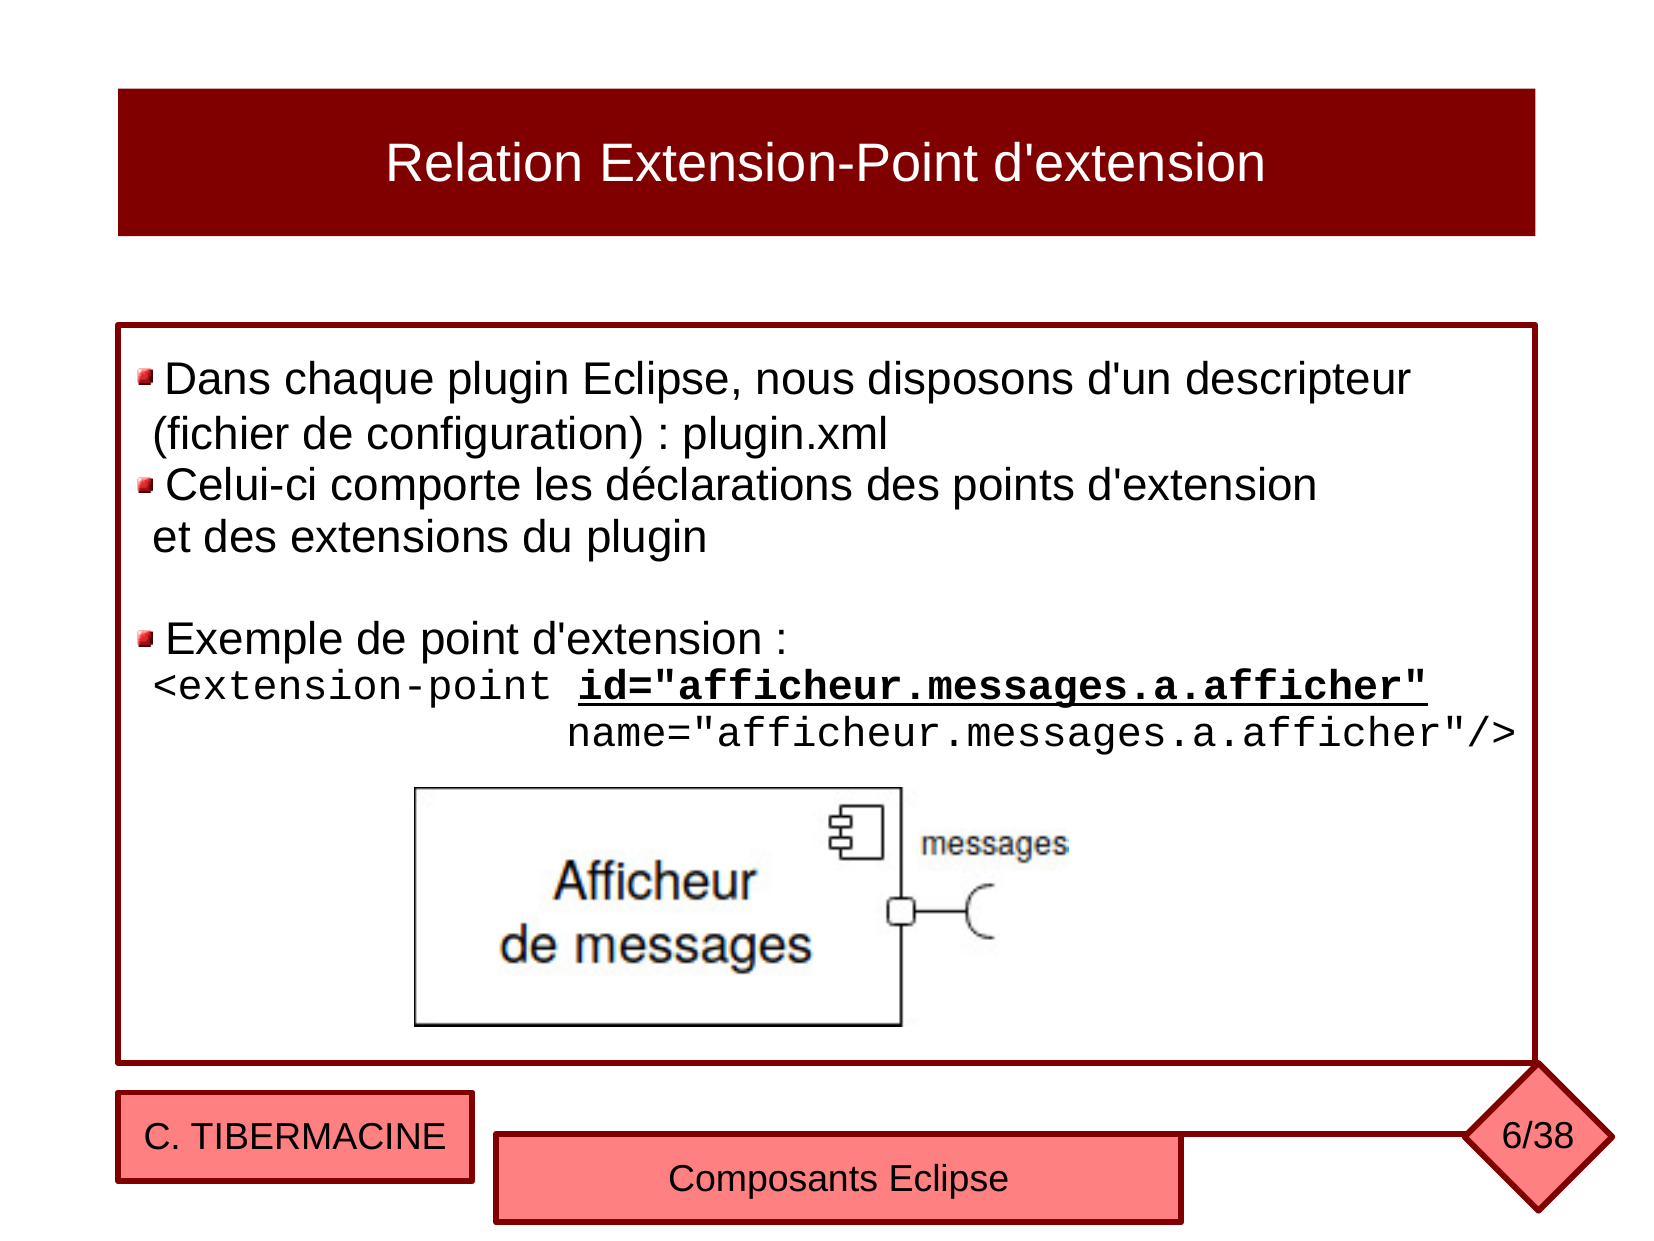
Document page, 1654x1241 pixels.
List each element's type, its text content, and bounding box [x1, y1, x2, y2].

picture [137, 630, 153, 647]
text_box <numéro>/38 [1486, 1107, 1654, 1164]
text_box Dans chaque plugin Eclipse, nous disposons d'un descripteur (fichier de configuration) : plugin.xml Celui-ci comporte les déclarations des points d'extension et des extensions du plugin Exemple de point d'extension : <extension-point id="afficheur.messages.a.afficher" name="afficheur.messages.a.afficher"/> [118, 324, 1536, 1063]
picture [137, 368, 153, 385]
text_box C. TIBERMACINE [118, 1092, 473, 1182]
picture [137, 477, 153, 493]
picture [414, 787, 1069, 1027]
text_box [1464, 1115, 1486, 1159]
text_box Composants Eclipse [496, 1133, 1182, 1223]
text_box [1494, 1062, 1583, 1107]
text_box Relation Extension-Point d'extension [118, 88, 1536, 237]
text_box [1491, 1164, 1586, 1211]
